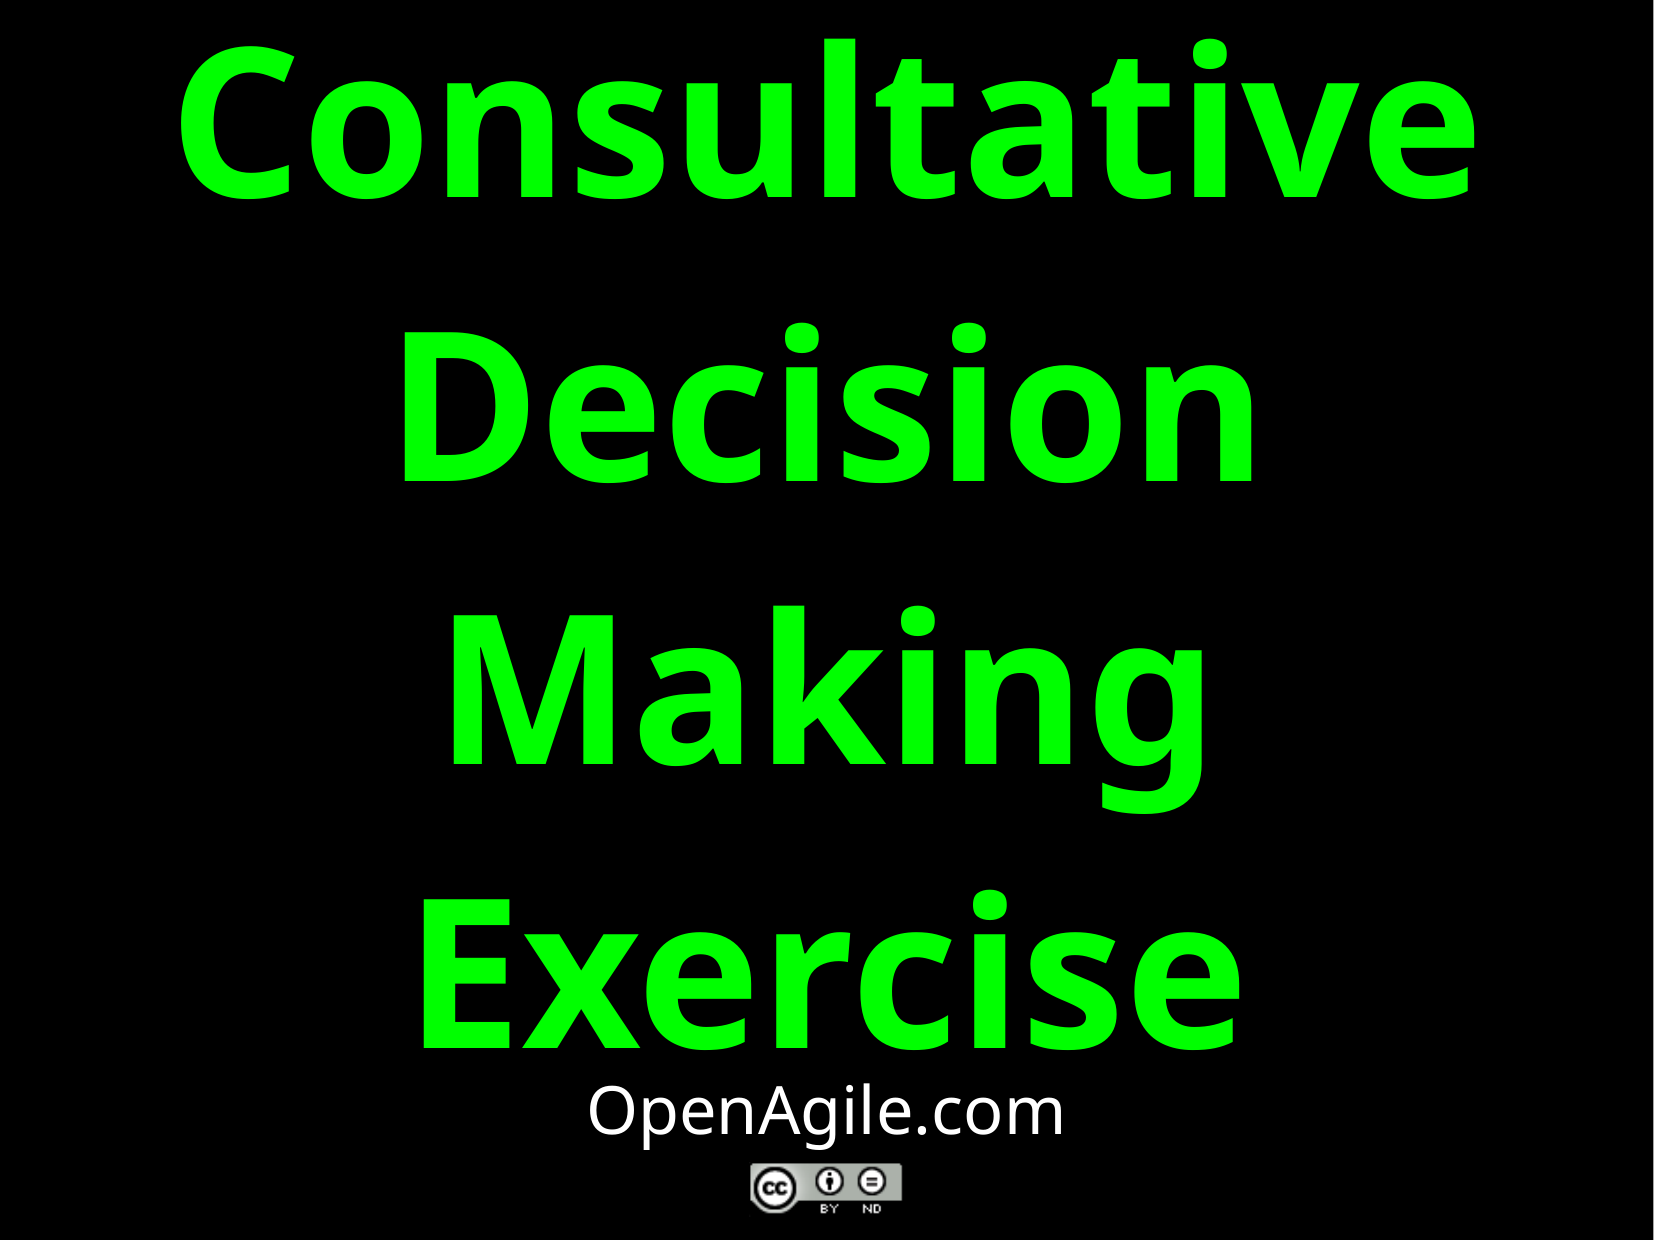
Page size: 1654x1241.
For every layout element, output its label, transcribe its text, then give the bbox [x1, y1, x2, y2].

picture [749, 1162, 904, 1217]
title Consultative Decision Making Exercise [59, 0, 1595, 1085]
